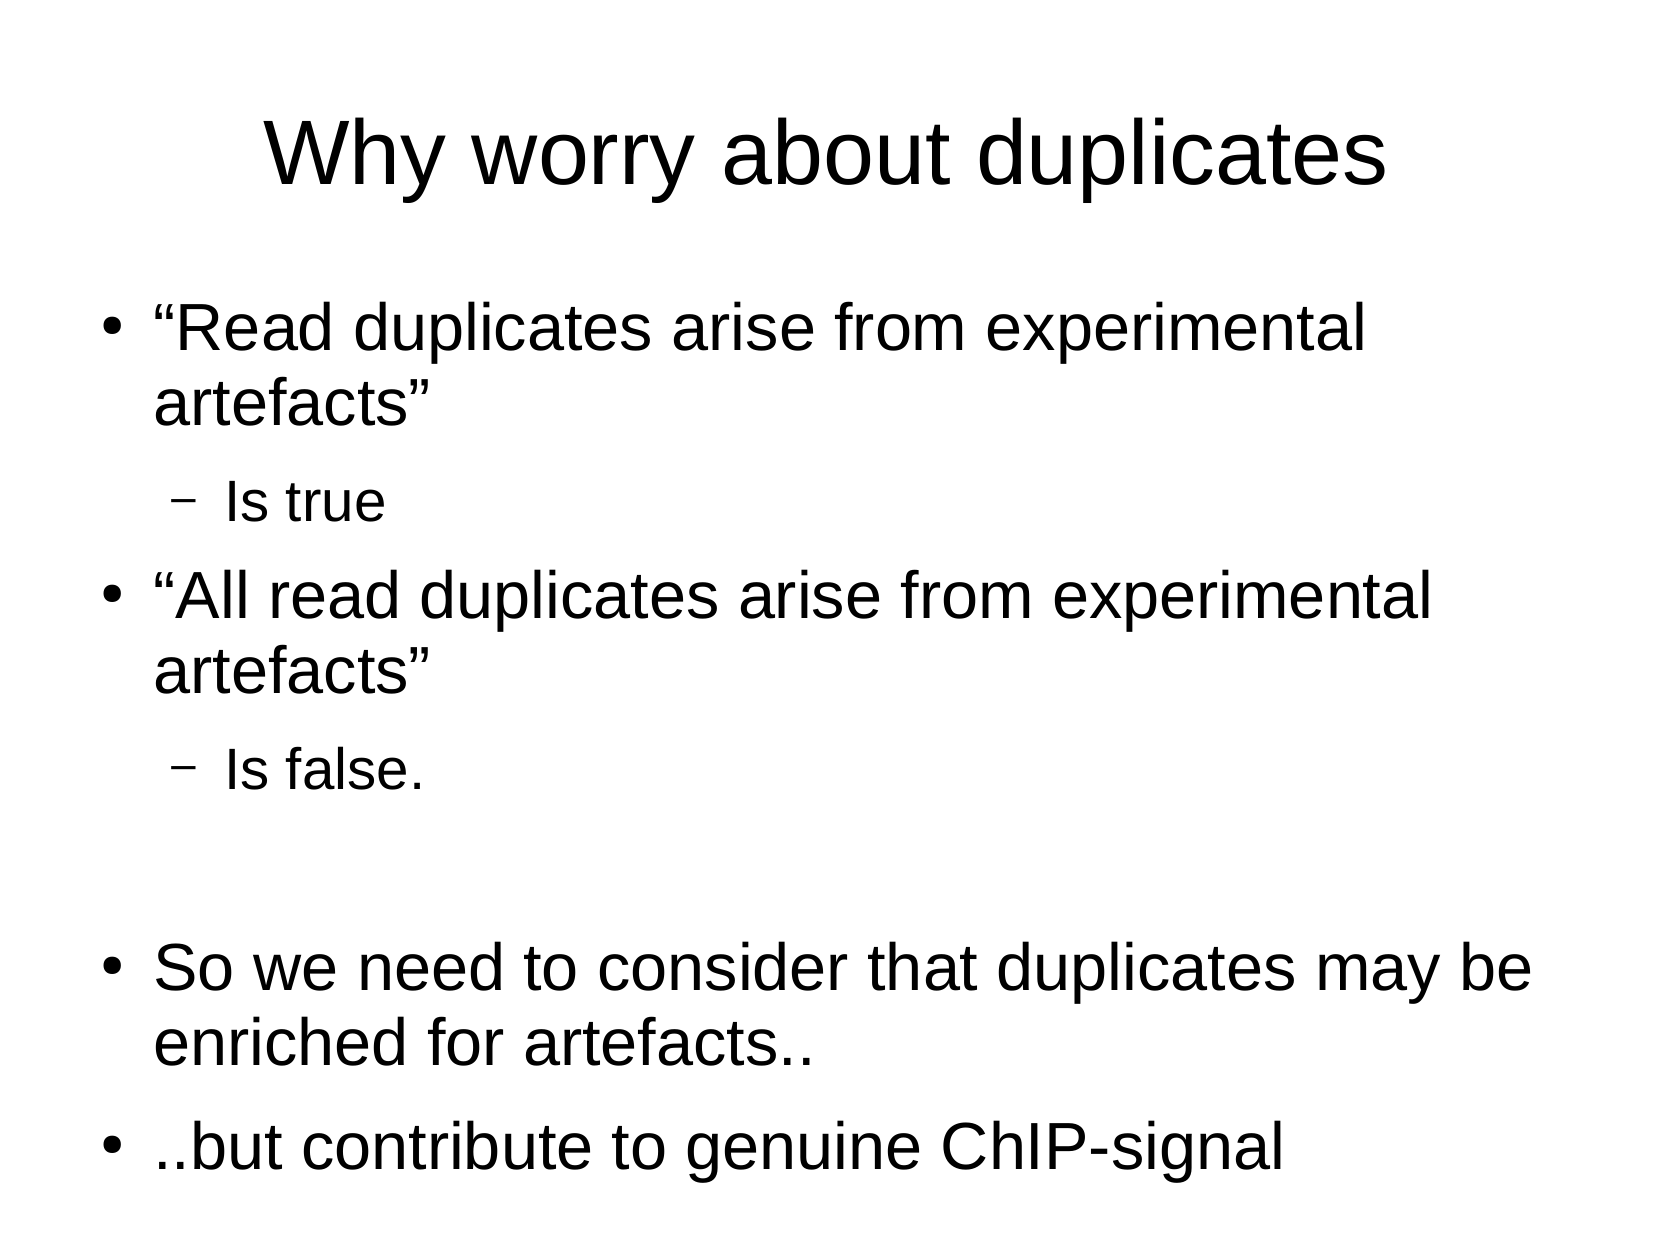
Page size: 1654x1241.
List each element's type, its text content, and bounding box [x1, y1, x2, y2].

list “Read duplicates arise from experimental artefacts” Is true “All read duplicates arise from experimental artefacts” Is false. So we need to consider that duplicates may be enriched for artefacts.. ..but contribute to genuine ChIP-signal [82, 290, 1571, 1184]
title Why worry about duplicates [82, 49, 1571, 257]
